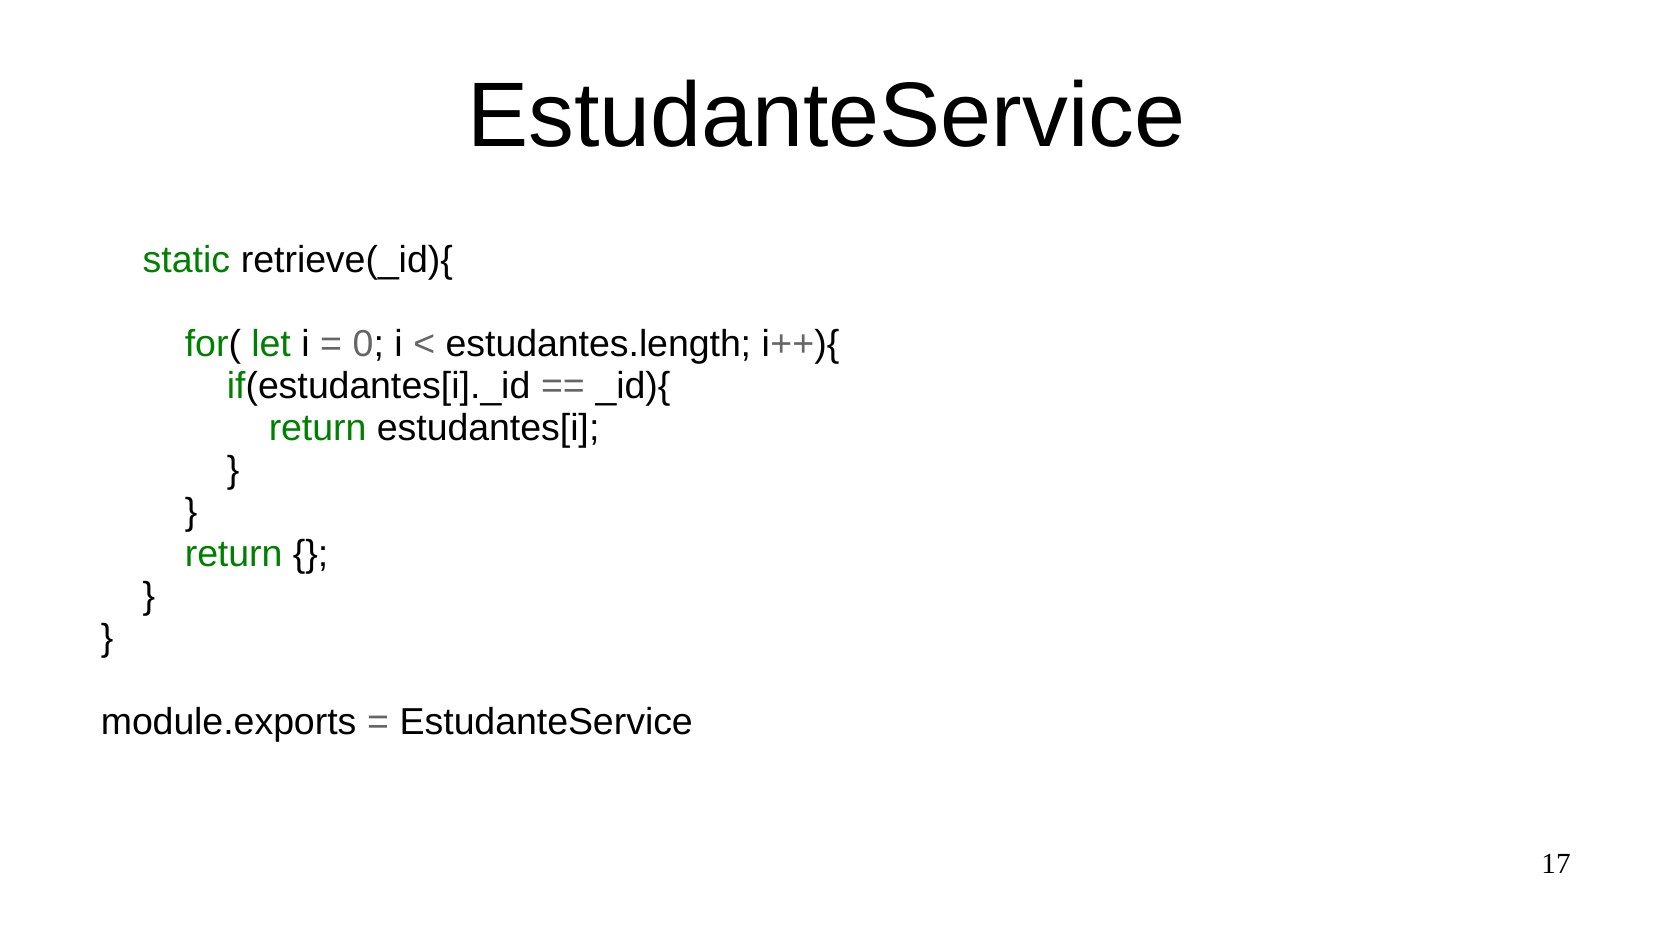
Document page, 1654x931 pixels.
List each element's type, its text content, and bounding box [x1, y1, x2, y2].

text_box static retrieve(_id){ for( let i = 0; i < estudantes.length; i++){ if(estudantes[i]._id == _id){ return estudantes[i]; } } return {}; } } module.exports = EstudanteService [86, 231, 1361, 750]
title EstudanteService [82, 37, 1571, 193]
